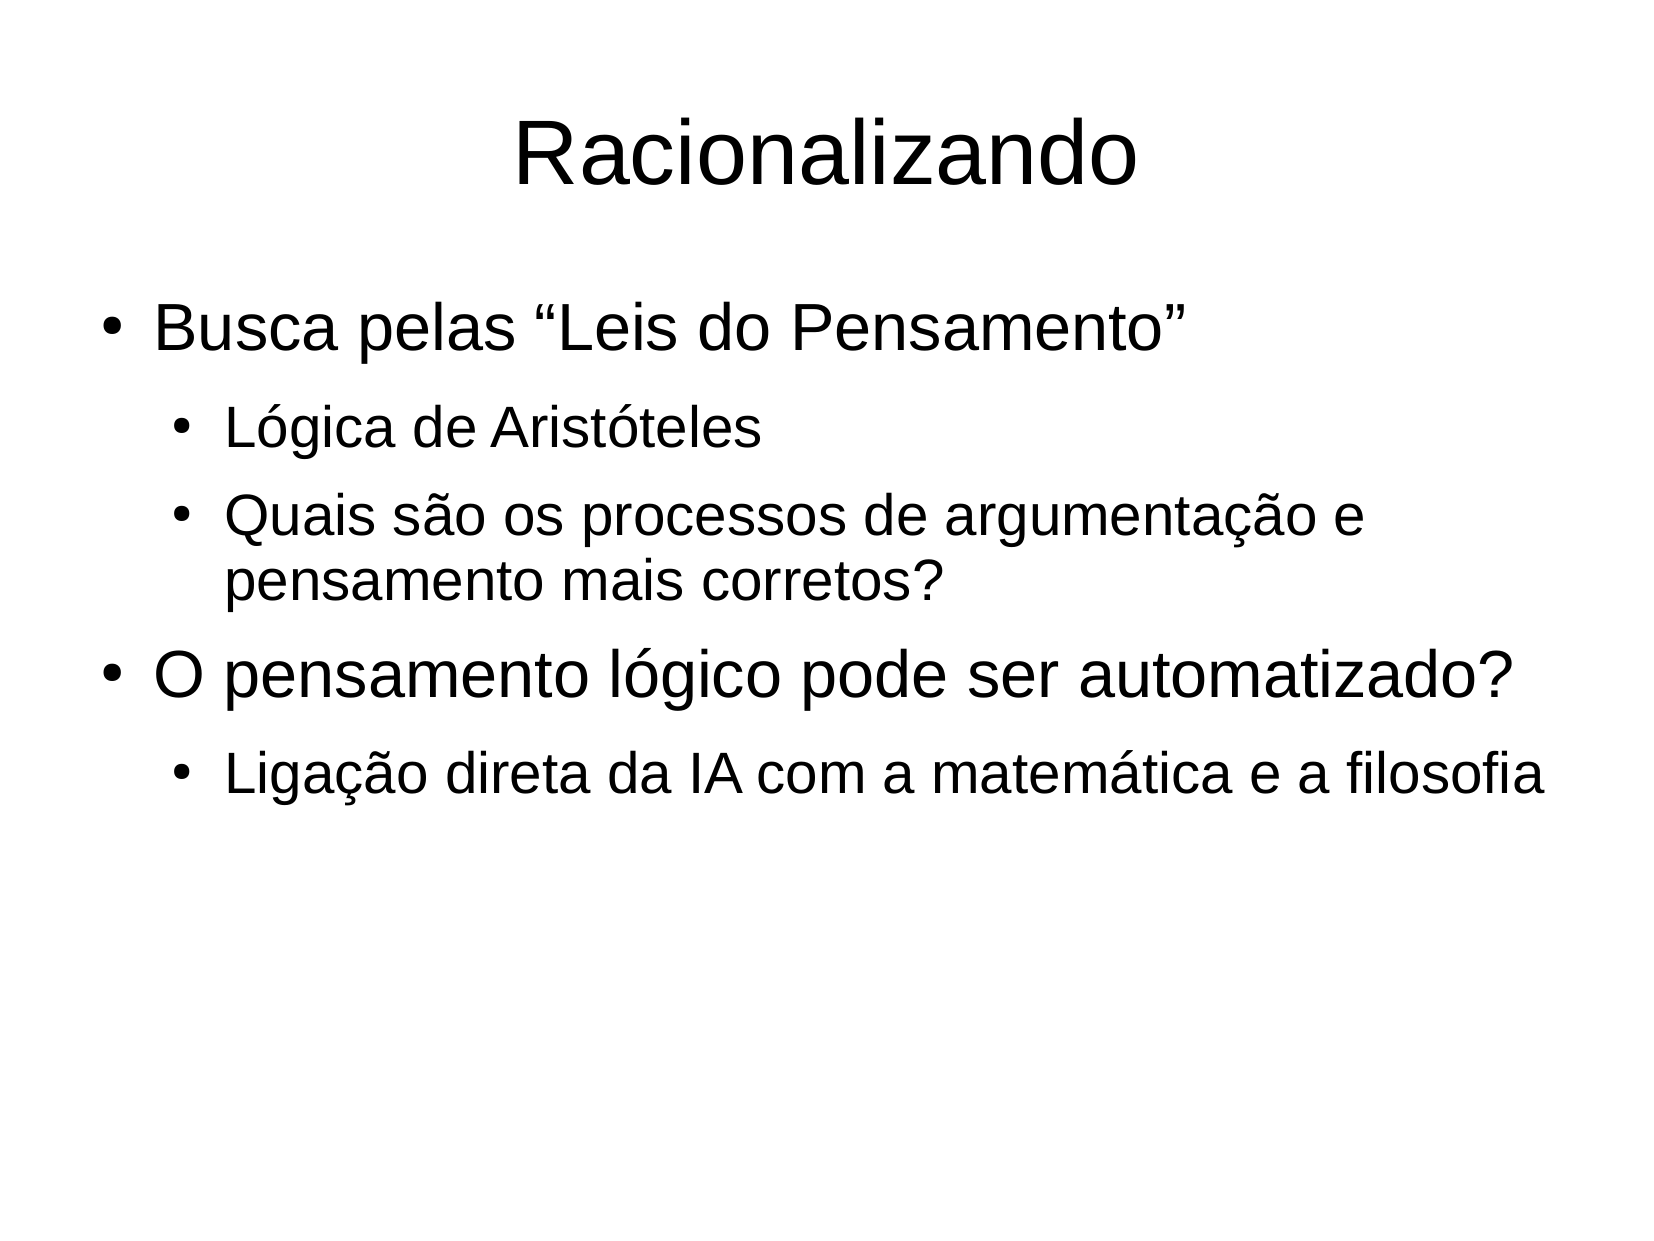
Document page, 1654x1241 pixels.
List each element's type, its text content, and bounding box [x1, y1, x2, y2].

list Busca pelas “Leis do Pensamento” Lógica de Aristóteles Quais são os processos de argumentação e pensamento mais corretos? O pensamento lógico pode ser automatizado? Ligação direta da IA com a matemática e a filosofia [82, 290, 1571, 1109]
title Racionalizando [82, 49, 1571, 257]
